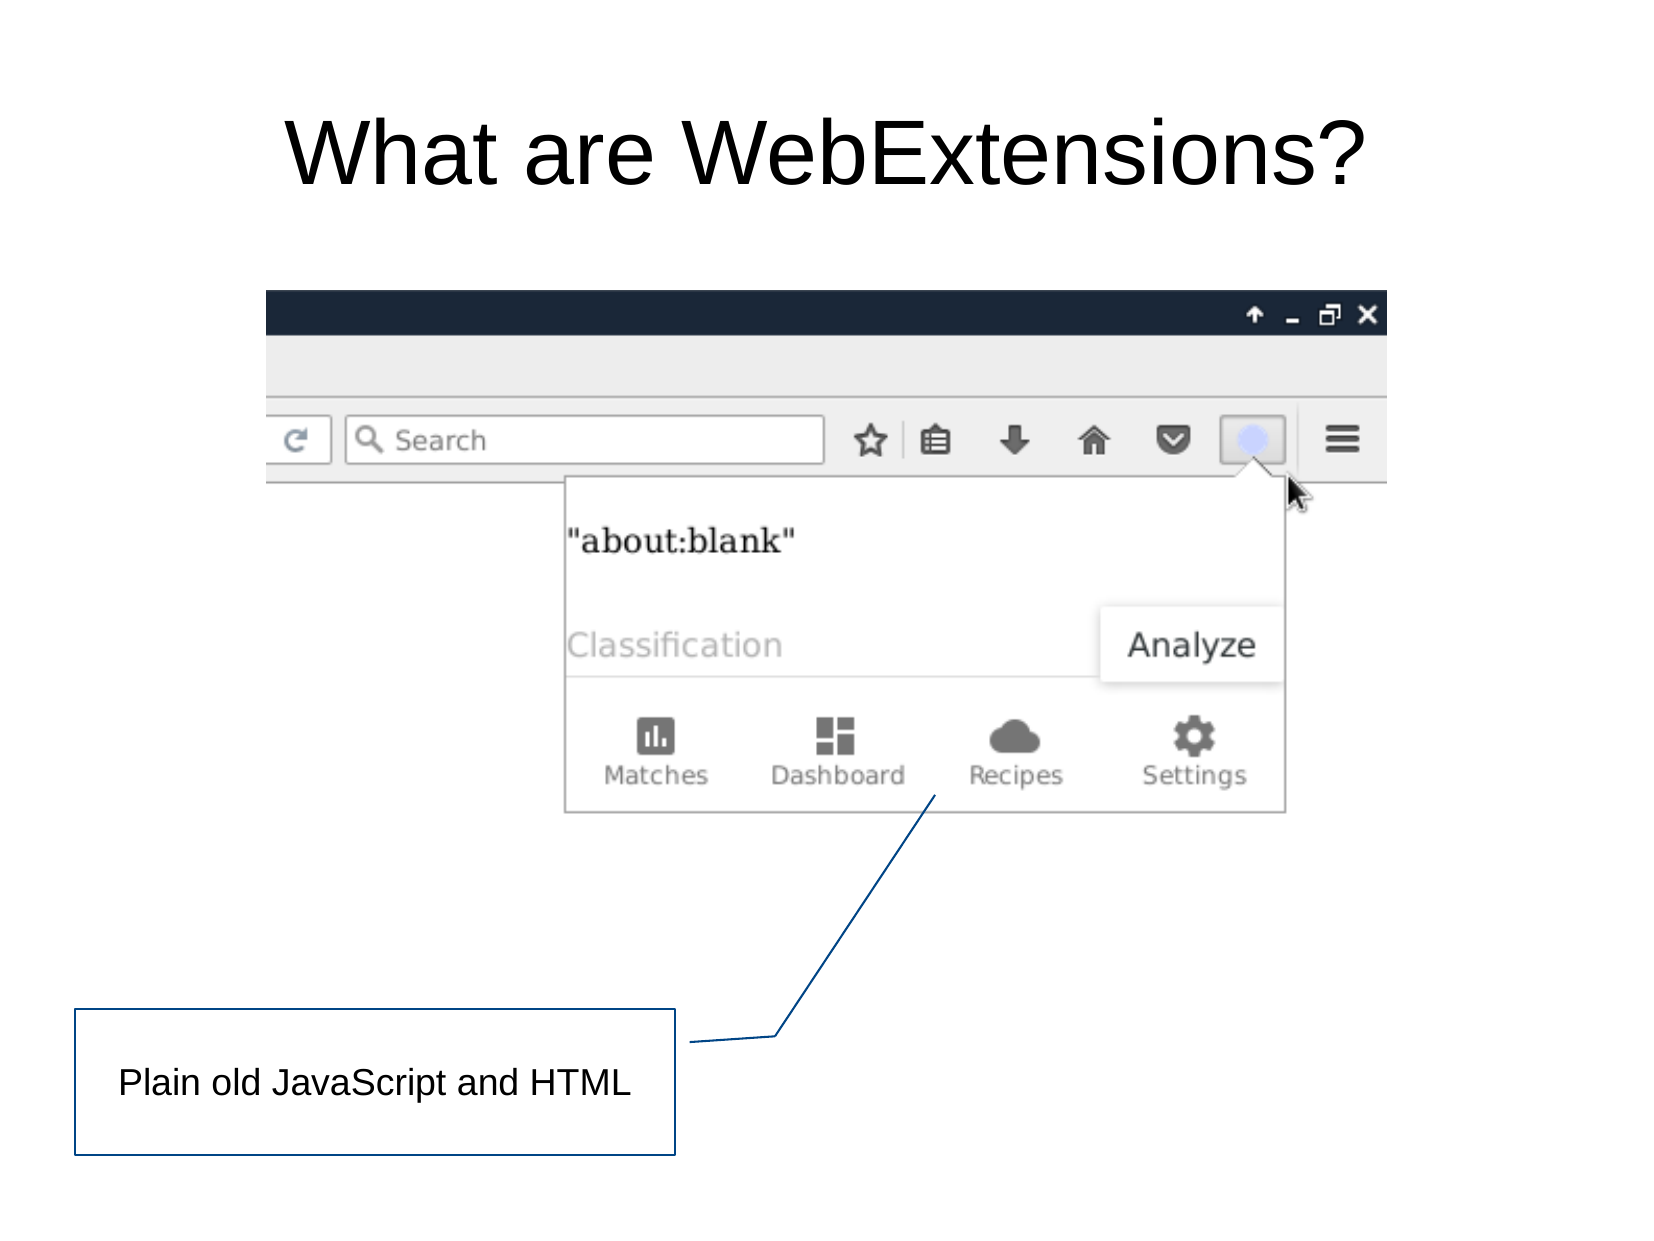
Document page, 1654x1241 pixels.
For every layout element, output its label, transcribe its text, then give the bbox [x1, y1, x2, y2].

picture [266, 290, 1387, 1010]
title What are WebExtensions? [82, 49, 1571, 257]
text_box Plain old JavaScript and HTML [75, 1009, 675, 1155]
